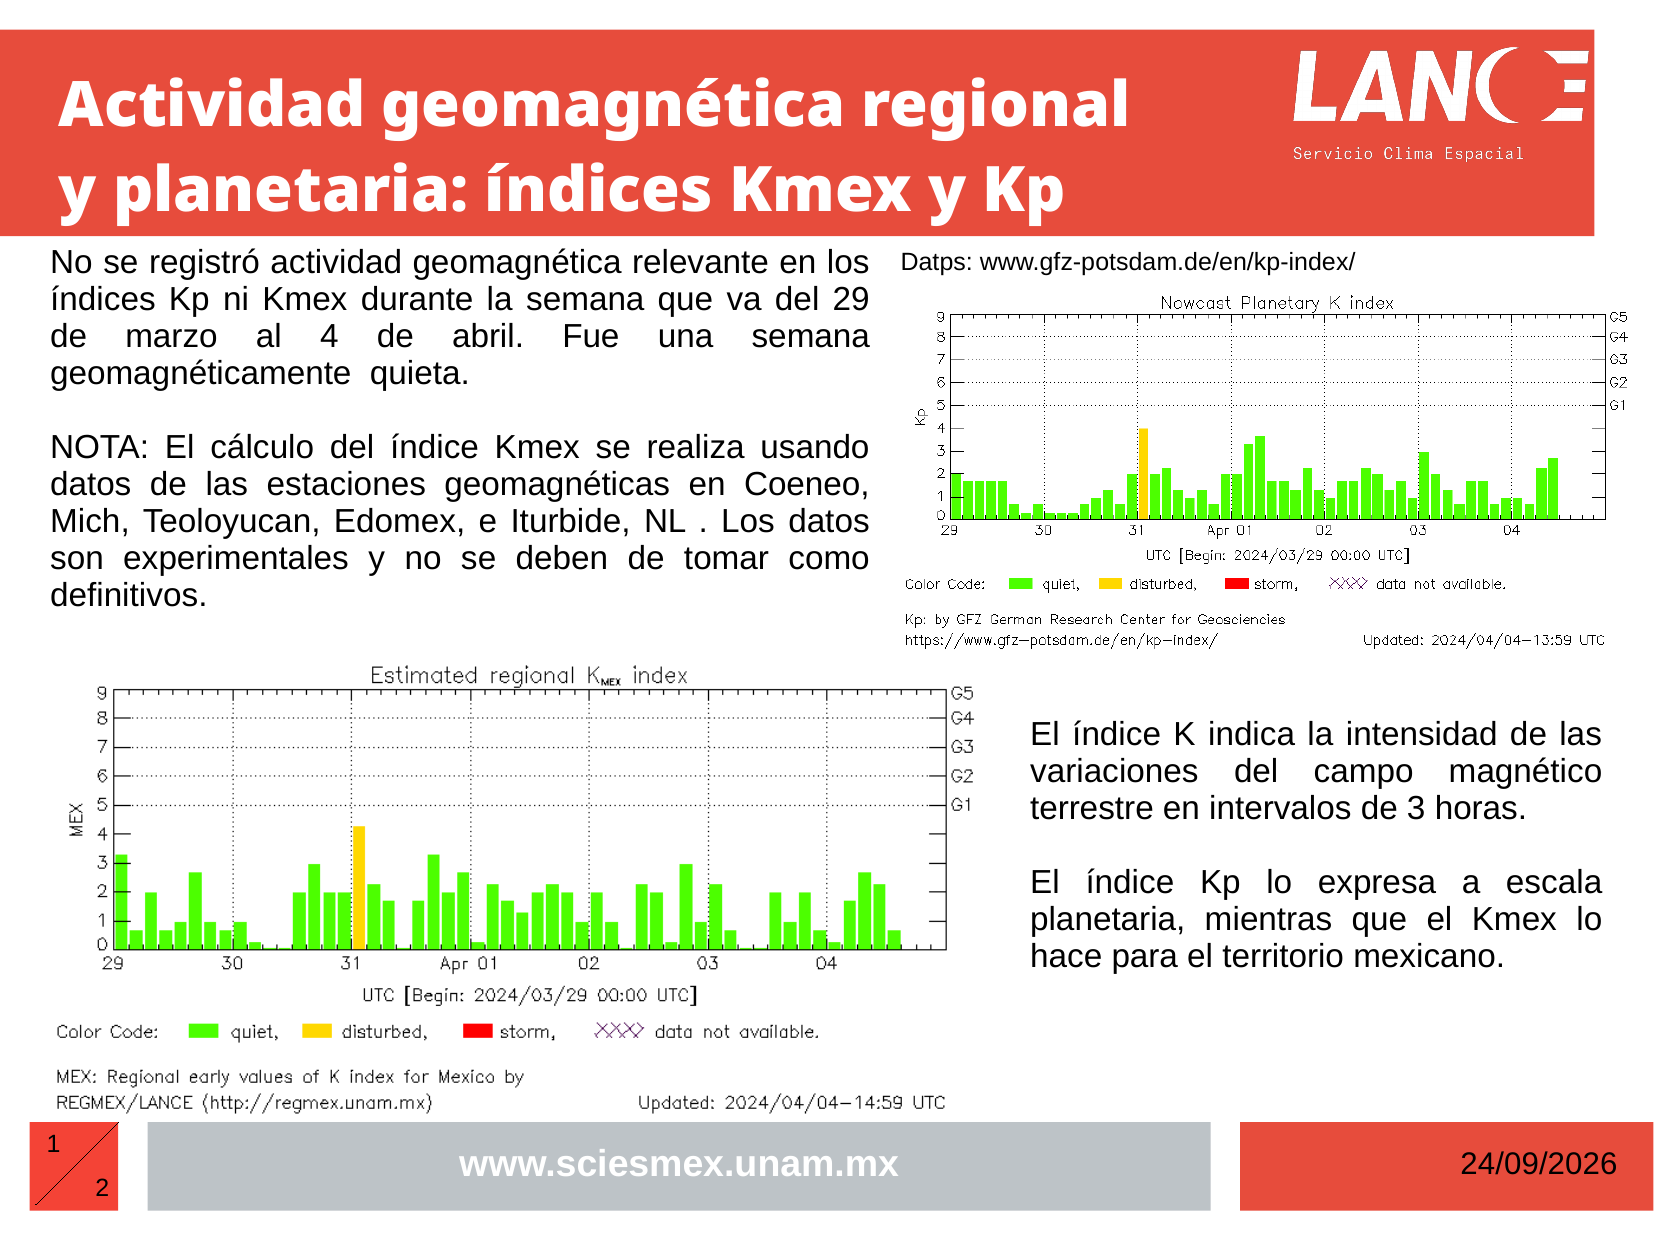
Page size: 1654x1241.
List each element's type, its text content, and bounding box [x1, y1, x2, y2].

text_box www.sciesmex.unam.mx [153, 1122, 1205, 1205]
picture [1293, 47, 1589, 162]
text_box 04/04/2024 [1424, 1122, 1654, 1205]
text_box Datps: www.gfz-potsdam.de/en/kp-index/ [886, 240, 1654, 284]
text_box <número> [31, 1122, 176, 1170]
title Actividad geomagnética regional y planetaria: índices Kmex y Kp [59, 59, 1312, 207]
text_box 2 [35, 1151, 125, 1209]
text_box No se registró actividad geomagnética relevante en los índices Kp ni Kmex durante la semana que va del 29 de marzo al 4 de abril. Fue una semana geomagnéticamente quieta. NOTA: El cálculo del índice Kmex se realiza usando datos de las estaciones geomagnéticas en Coeneo, Mich, Teoloyucan, Edomex, e Iturbide, NL . Los datos son experimentales y no se deben de tomar como definitivos. [35, 236, 886, 733]
picture [47, 277, 1642, 1116]
text_box El índice K indica la intensidad de las variaciones del campo magnético terrestre en intervalos de 3 horas. El índice Kp lo expresa a escala planetaria, mientras que el Kmex lo hace para el territorio mexicano. [1015, 707, 1619, 1052]
